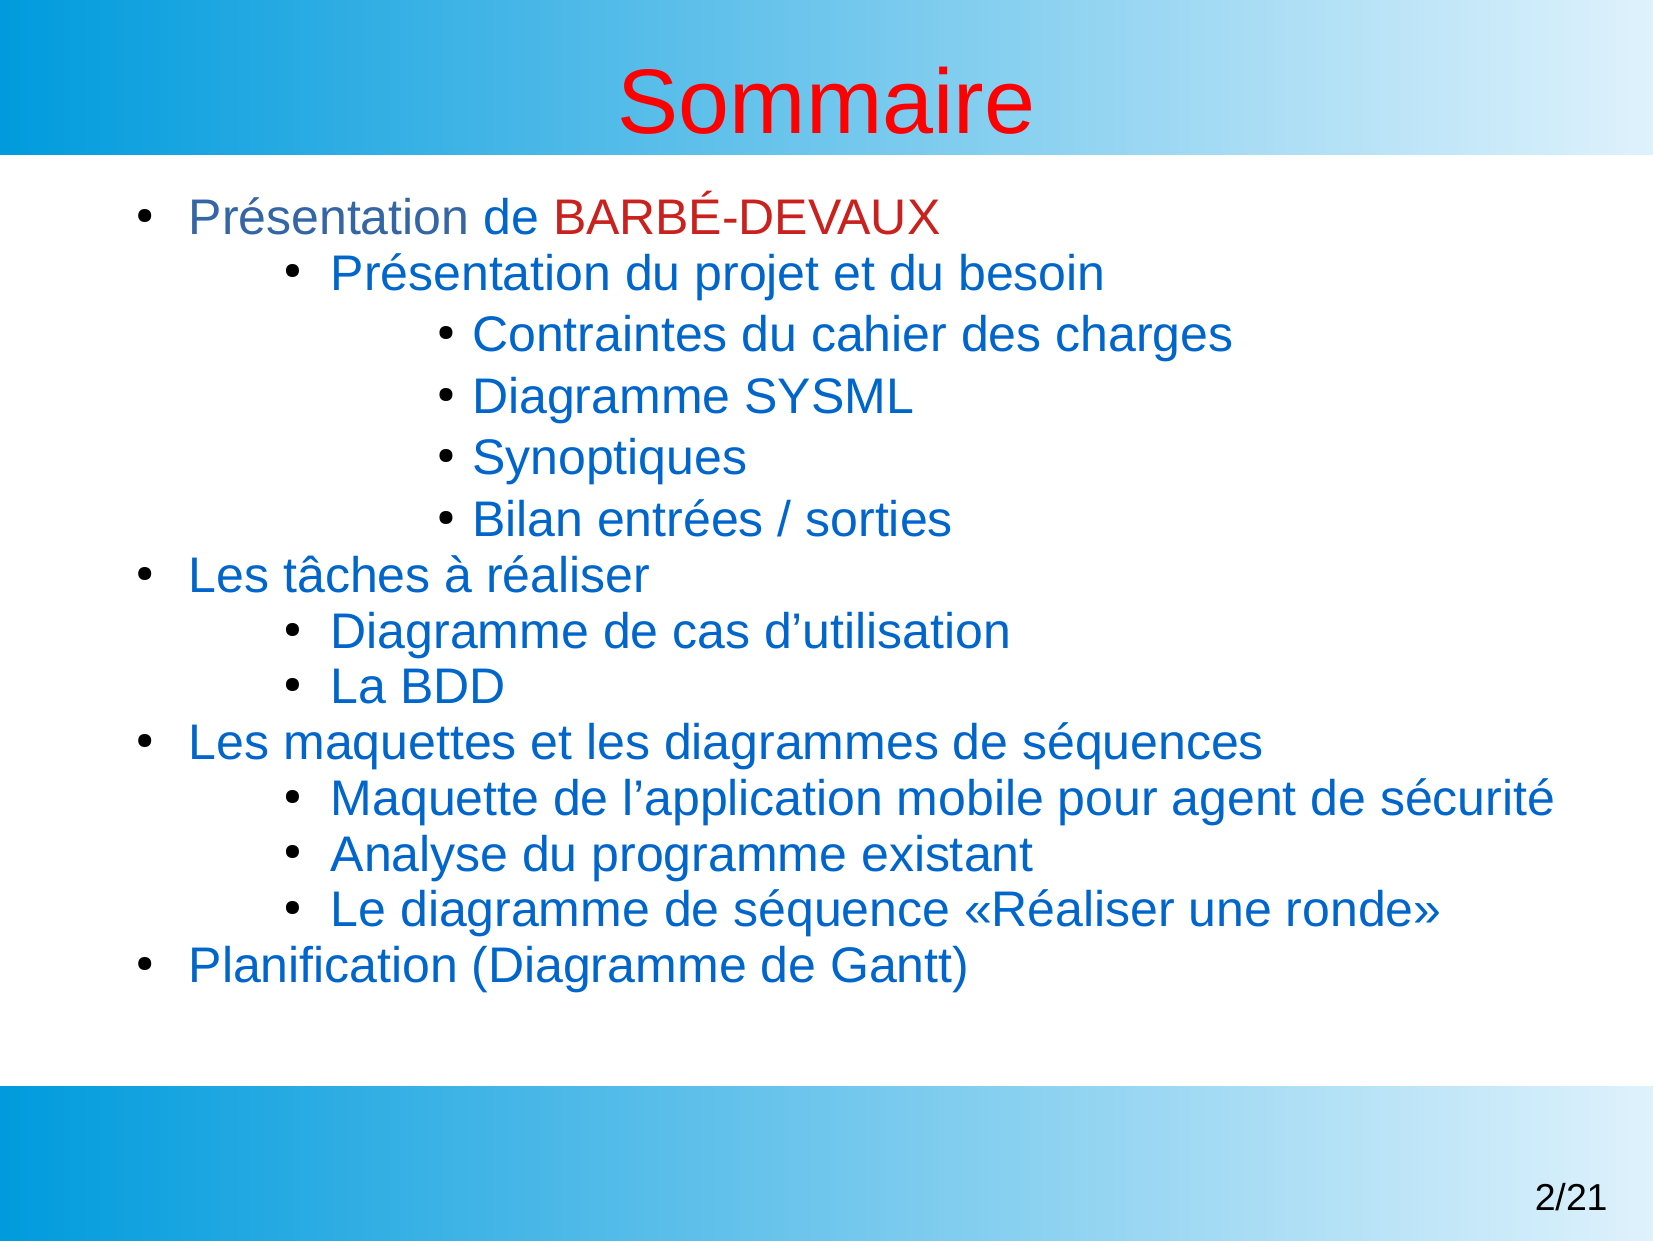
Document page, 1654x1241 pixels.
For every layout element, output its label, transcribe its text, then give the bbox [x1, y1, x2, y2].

text_box <numéro>/21 [1520, 1169, 1654, 1240]
title Sommaire [82, 49, 1571, 155]
list Présentation de BARBÉ-DEVAUX Présentation du projet et du besoin Contraintes du cahier des charges Diagramme SYSML Synoptiques Bilan entrées / sorties Les tâches à réaliser Diagramme de cas d’utilisation La BDD Les maquettes et les diagrammes de séquences Maquette de l’application mobile pour agent de sécurité Analyse du programme existant Le diagramme de séquence «Réaliser une ronde» Planification (Diagramme de Gantt) [118, 188, 1583, 957]
